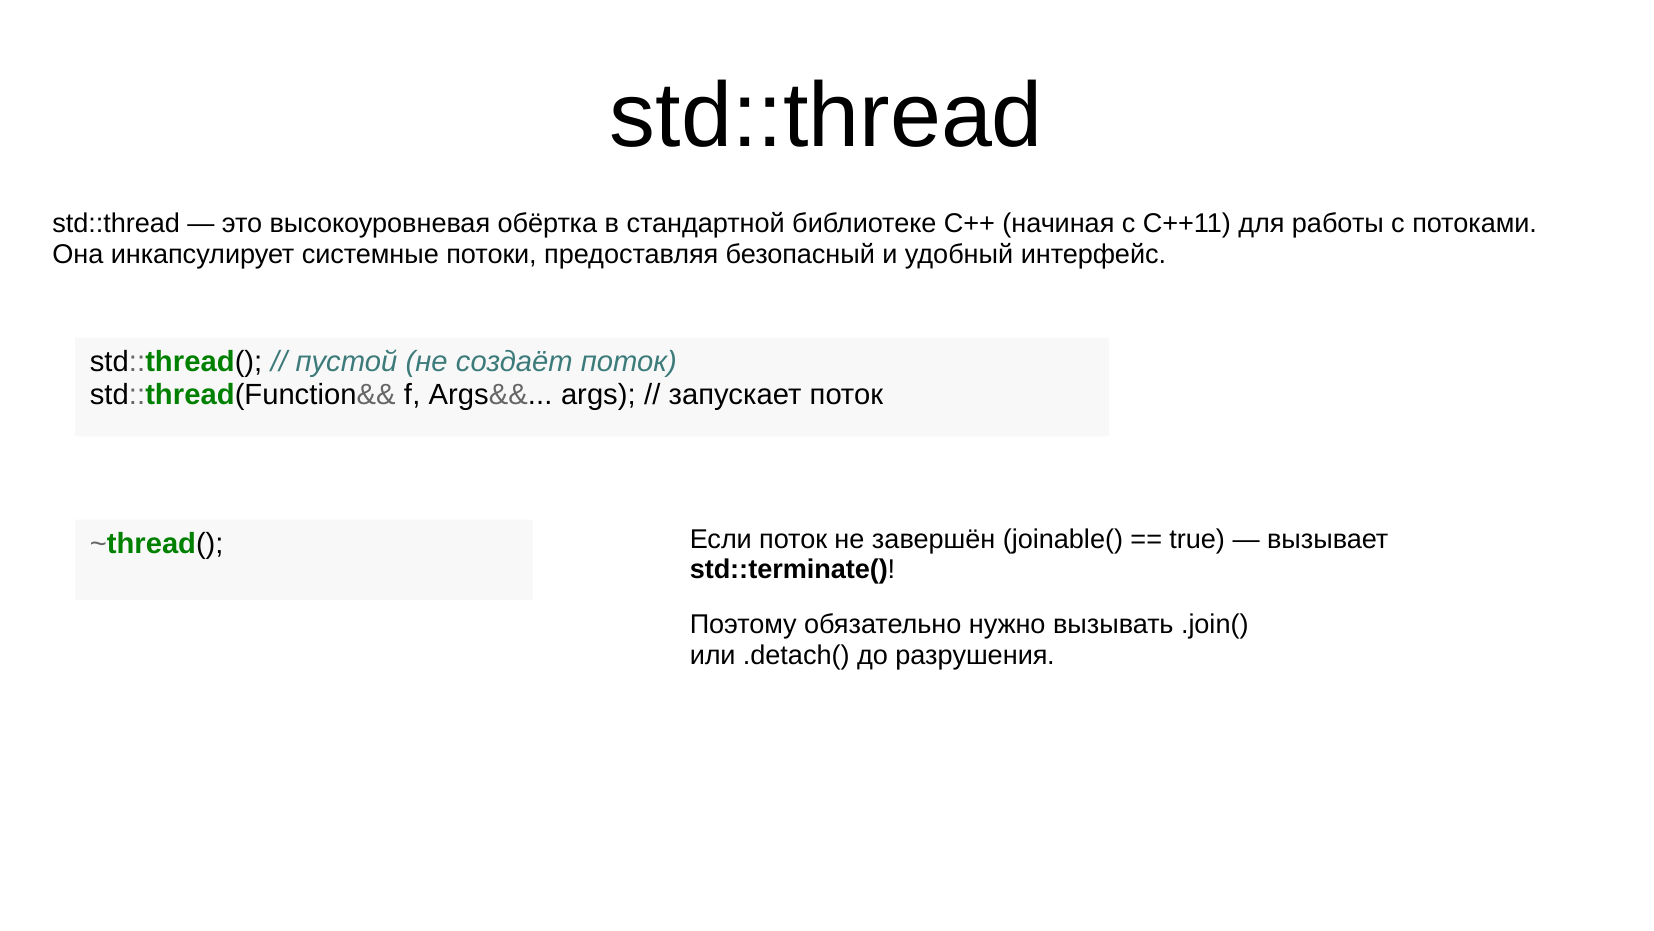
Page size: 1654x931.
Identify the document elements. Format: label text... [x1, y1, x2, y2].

title std::thread [82, 37, 1571, 193]
text_box std::thread(); // пустой (не создаёт поток) std::thread(Function&& f, Args&&... args); // запускает поток [75, 337, 1110, 437]
text_box ~thread(); [75, 519, 533, 601]
text_box Если поток не завершён (joinable() == true) — вызывает std::terminate()! Поэтому обязательно нужно вызывать .join() или .detach() до разрушения. [675, 516, 1421, 788]
text_box std::thread — это высокоуровневая обёртка в стандартной библиотеке C++ (начиная с C++11) для работы с потоками. Она инкапсулирует системные потоки, предоставляя безопасный и удобный интерфейс. [37, 201, 1587, 277]
